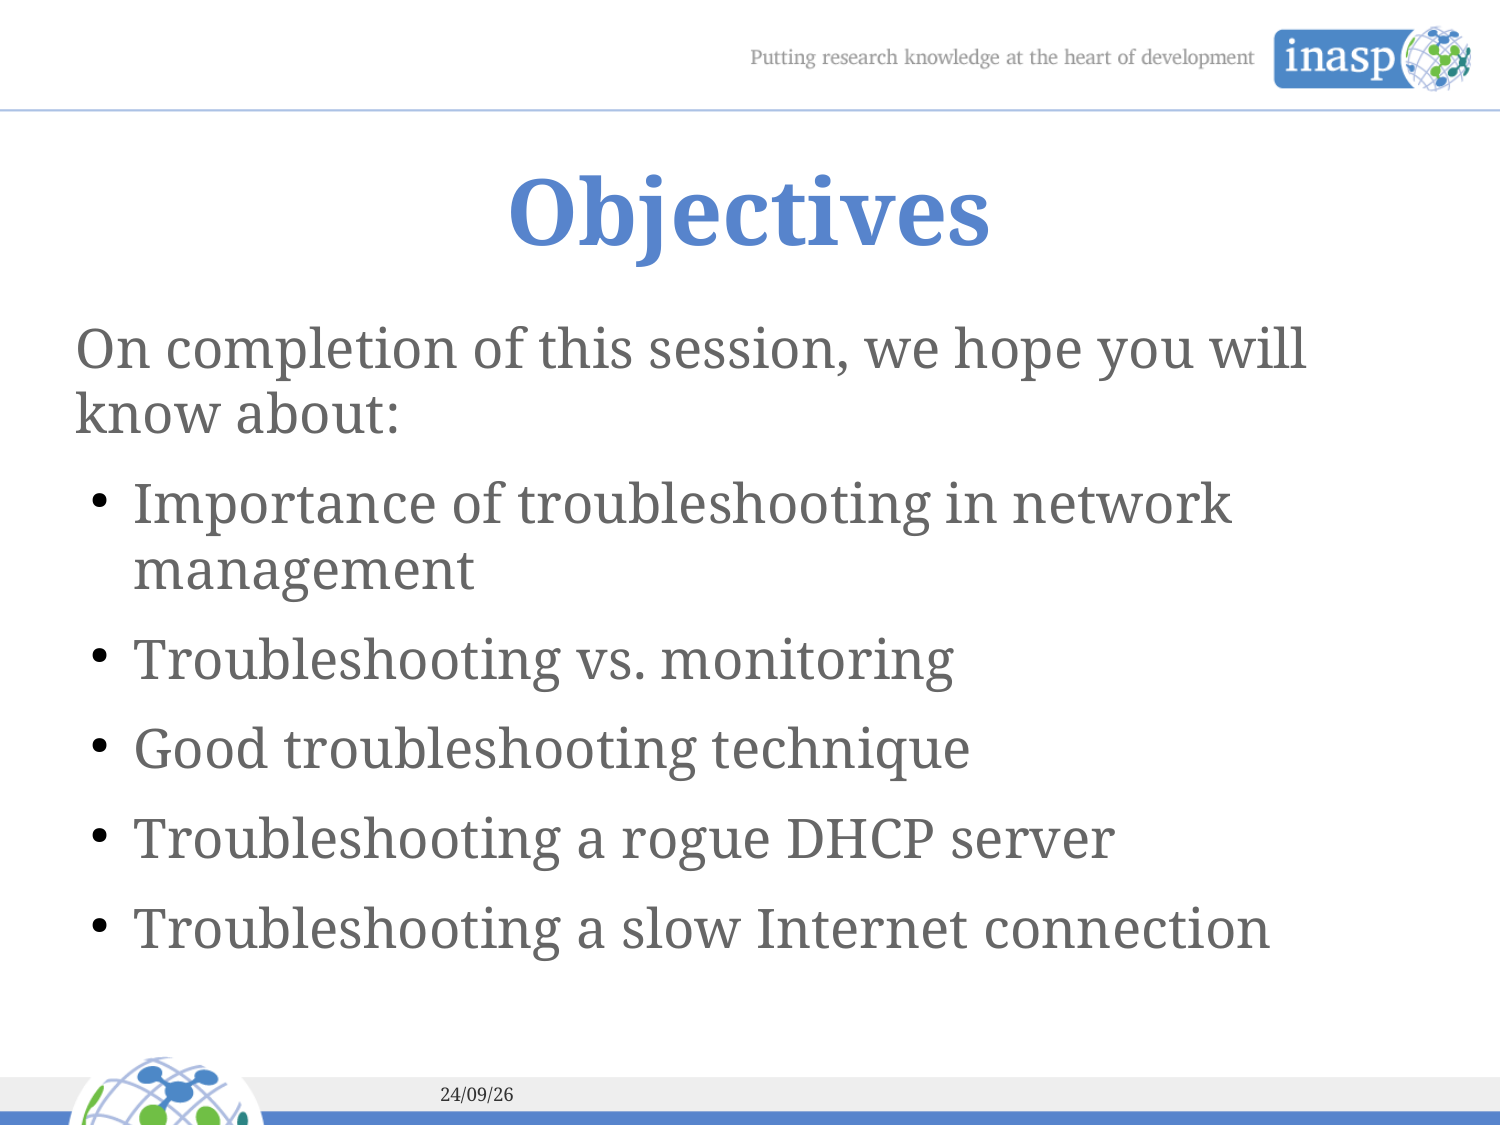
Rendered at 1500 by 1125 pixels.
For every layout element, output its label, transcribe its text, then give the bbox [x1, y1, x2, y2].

picture [0, 0, 1500, 1125]
list On completion of this session, we hope you will know about: Importance of troubleshooting in network management Troubleshooting vs. monitoring Good troubleshooting technique Troubleshooting a rogue DHCP server Troubleshooting a slow Internet connection [75, 313, 1426, 967]
title Objectives [75, 129, 1426, 313]
